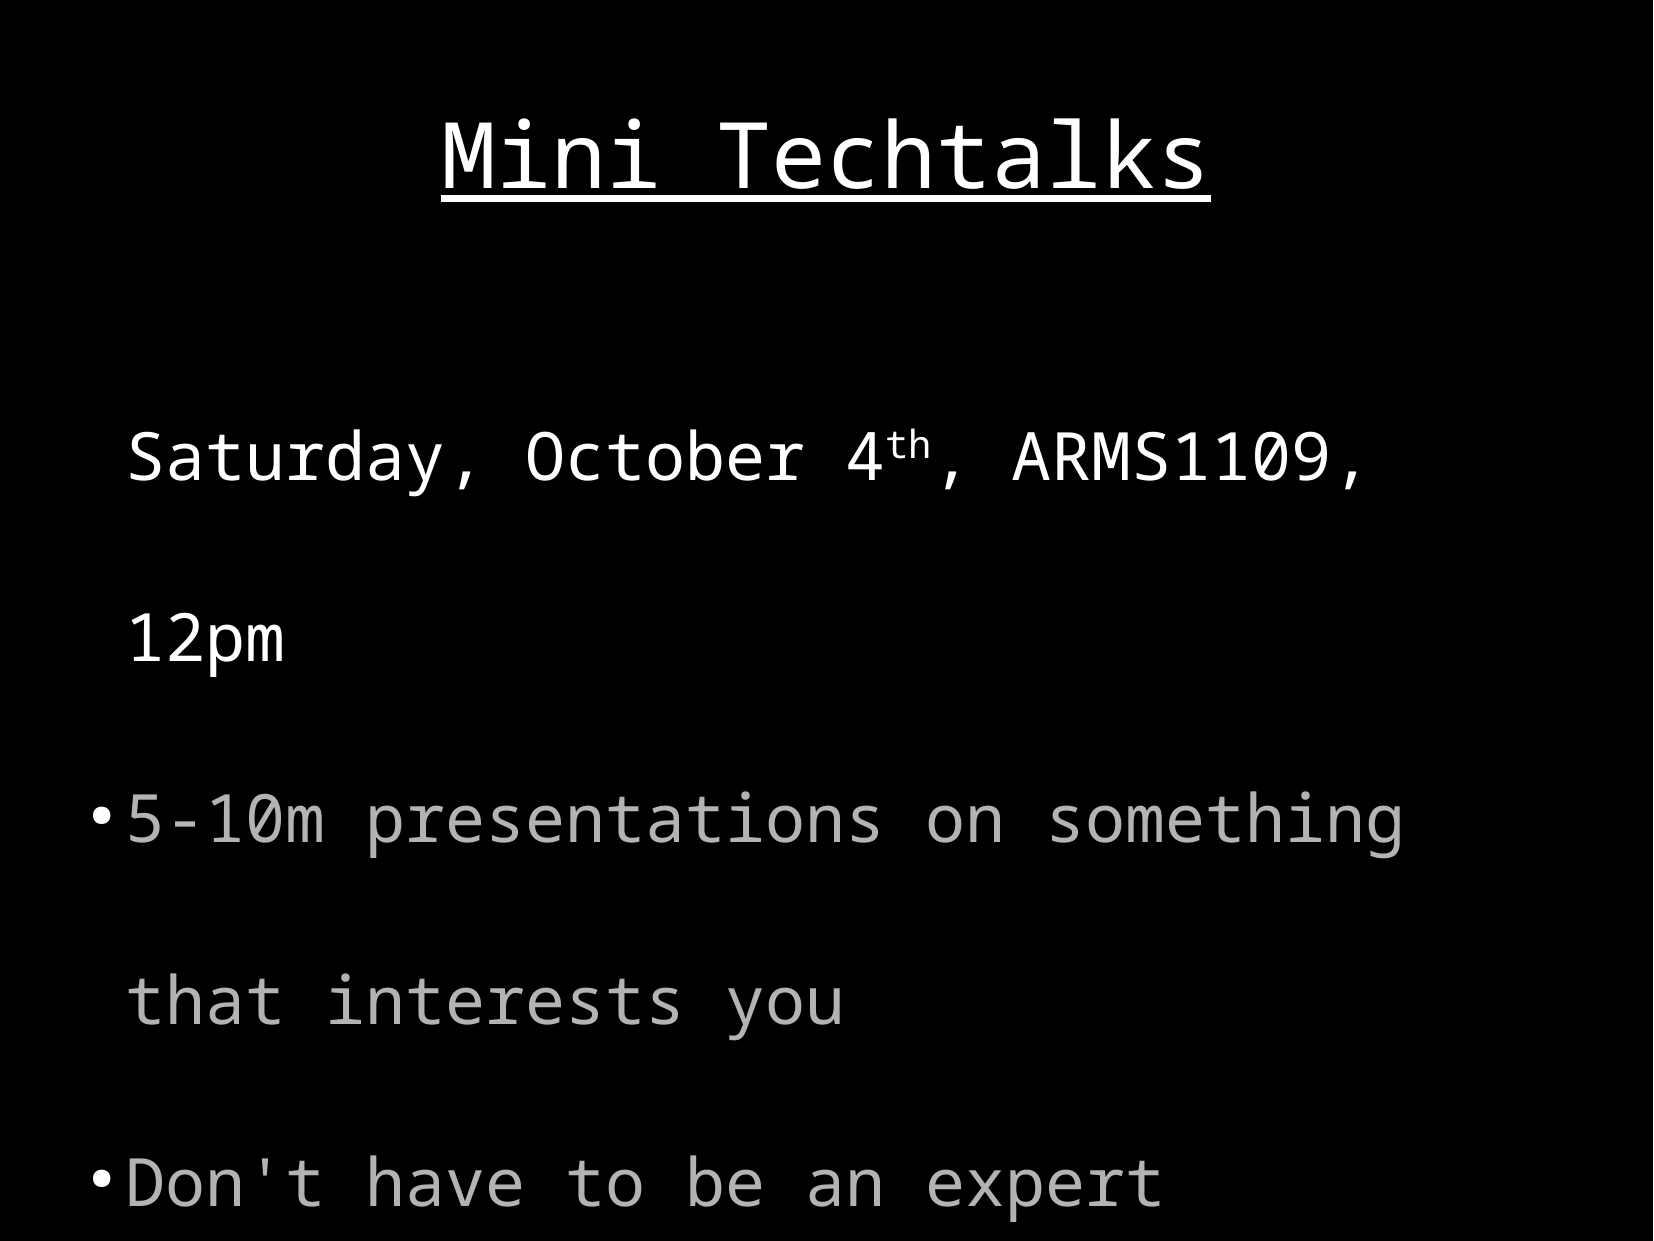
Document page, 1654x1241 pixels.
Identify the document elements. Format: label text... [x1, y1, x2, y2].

title Mini Techtalks [82, 49, 1571, 257]
text_box Saturday, October 4th, ARMS1109, 12pm 5-10m presentations on something that interests you Don't have to be an expert topic ideas: Wine, Greasemonkey, Gimp [75, 310, 1561, 1081]
